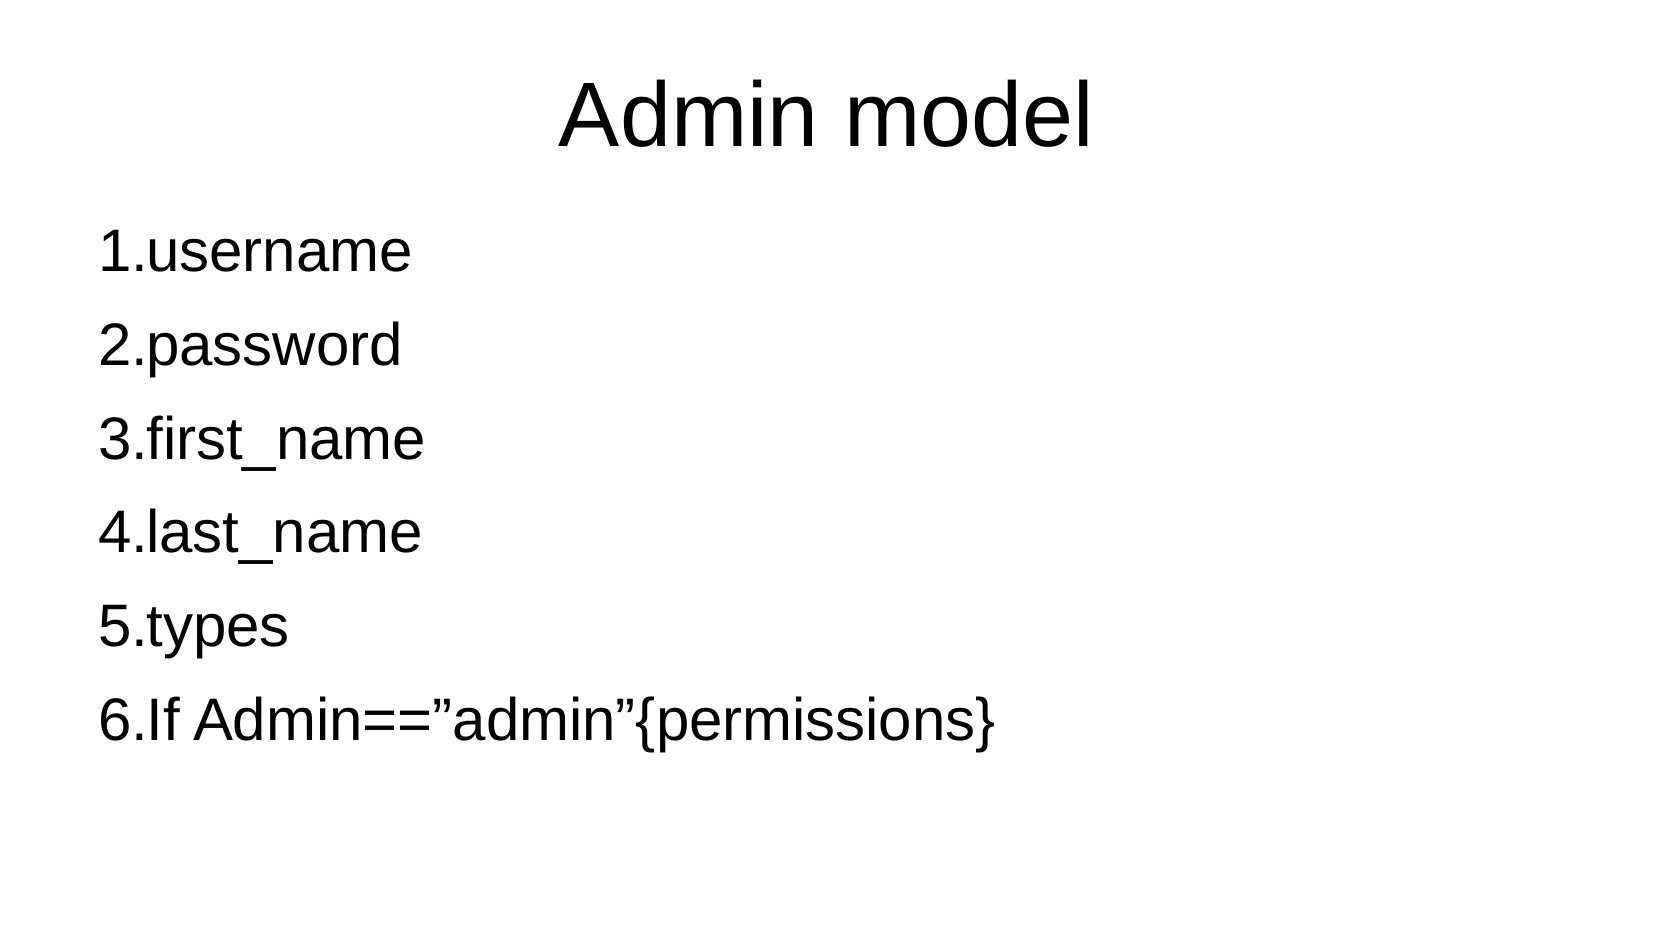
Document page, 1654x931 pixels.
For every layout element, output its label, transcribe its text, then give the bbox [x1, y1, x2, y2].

list username password first_name last_name types If Admin==”admin”{permissions} [82, 217, 1571, 758]
title Admin model [82, 37, 1571, 193]
